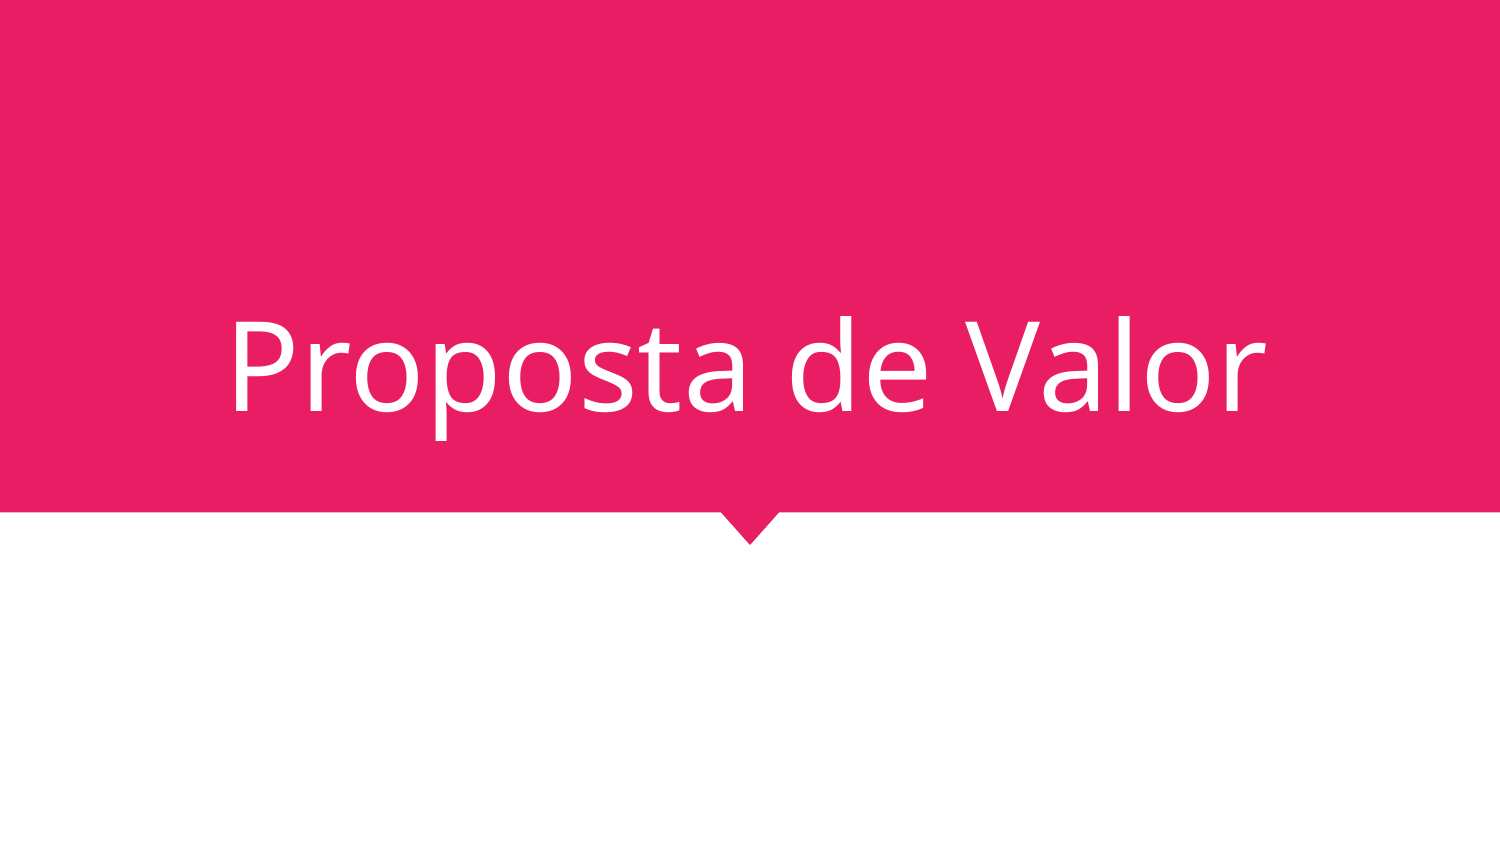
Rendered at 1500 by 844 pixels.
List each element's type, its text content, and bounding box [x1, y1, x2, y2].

title Proposta de Valor [67, 105, 1427, 452]
